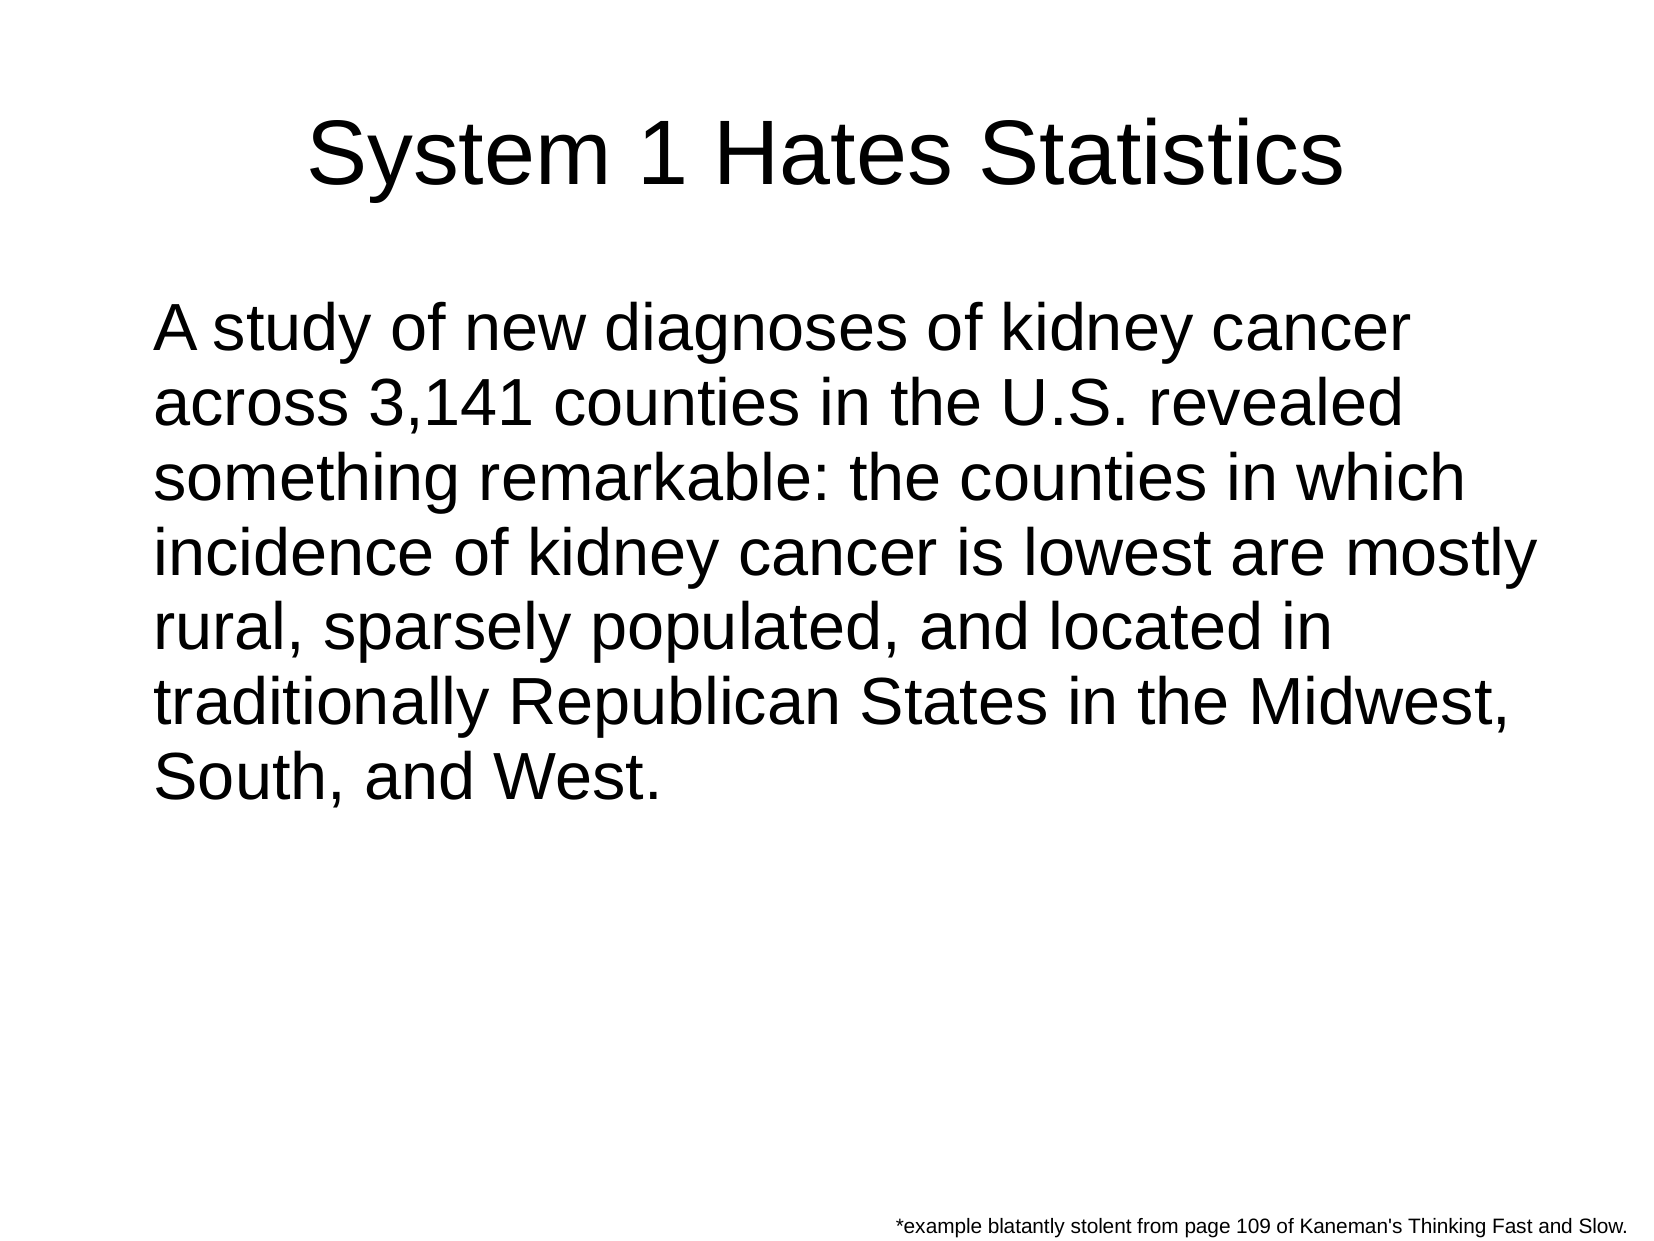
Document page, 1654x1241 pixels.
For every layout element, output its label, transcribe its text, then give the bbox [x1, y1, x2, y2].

title System 1 Hates Statistics [82, 49, 1571, 257]
list *example blatantly stolent from page 109 of Kaneman's Thinking Fast and Slow. [825, 1215, 1654, 1241]
list A study of new diagnoses of kidney cancer across 3,141 counties in the U.S. revealed something remarkable: the counties in which incidence of kidney cancer is lowest are mostly rural, sparsely populated, and located in traditionally Republican States in the Midwest, South, and West. [82, 290, 1571, 1010]
